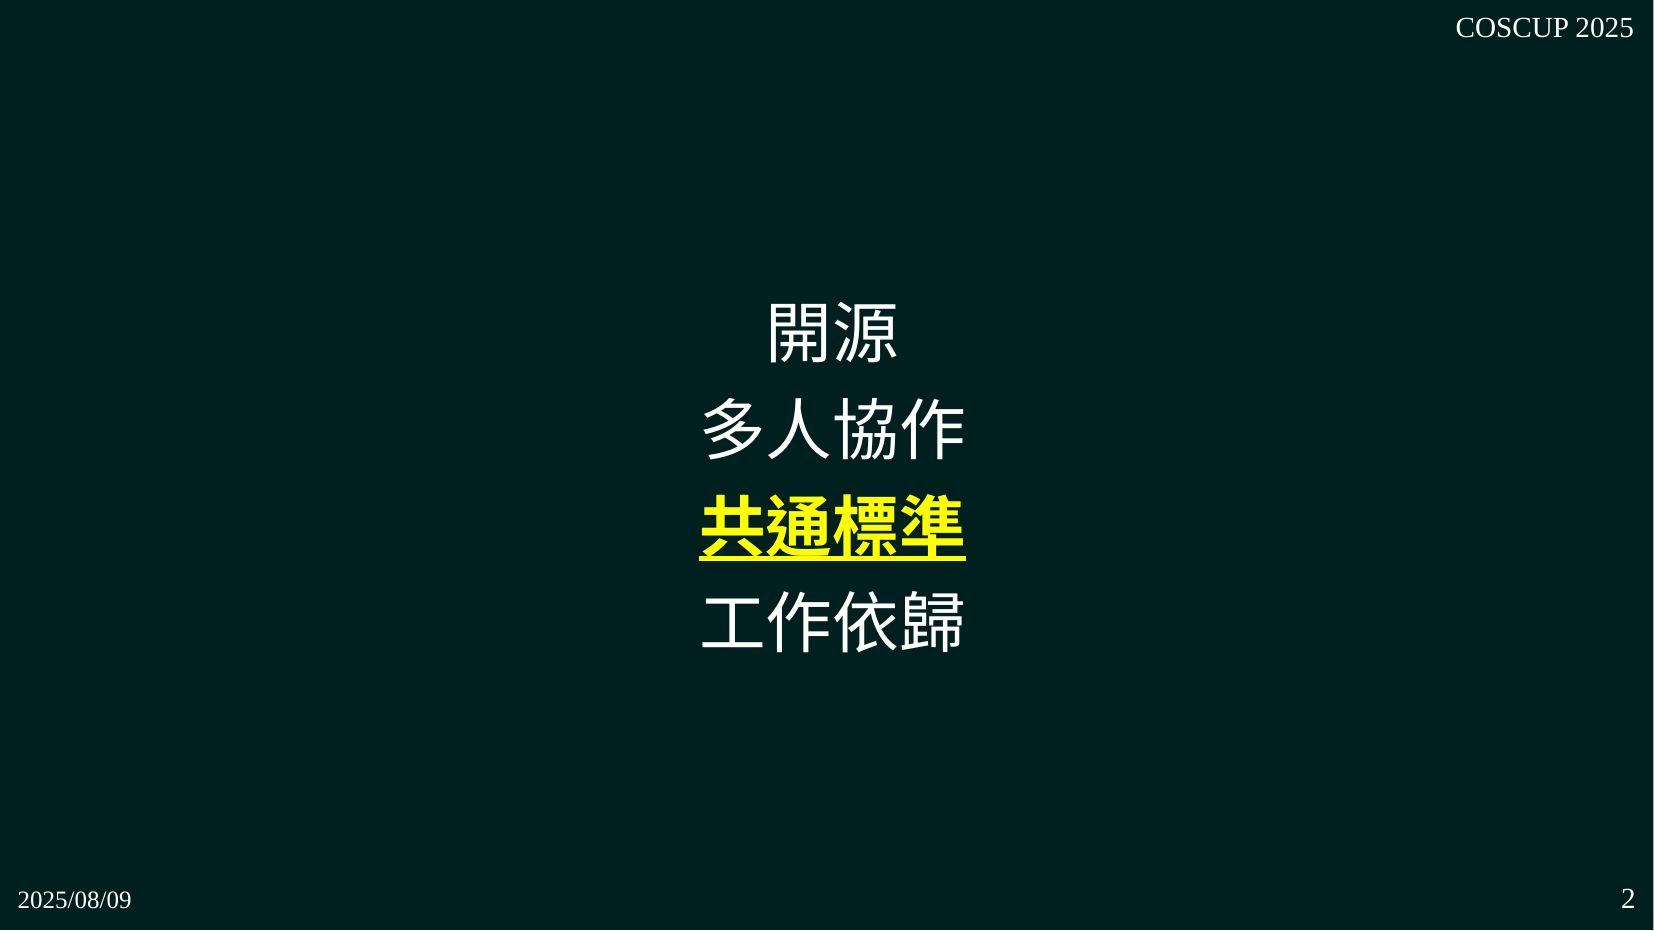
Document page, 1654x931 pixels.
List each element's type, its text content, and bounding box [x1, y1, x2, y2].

subtitle 開源 多人協作 共通標準 工作依歸 [88, 113, 1577, 834]
